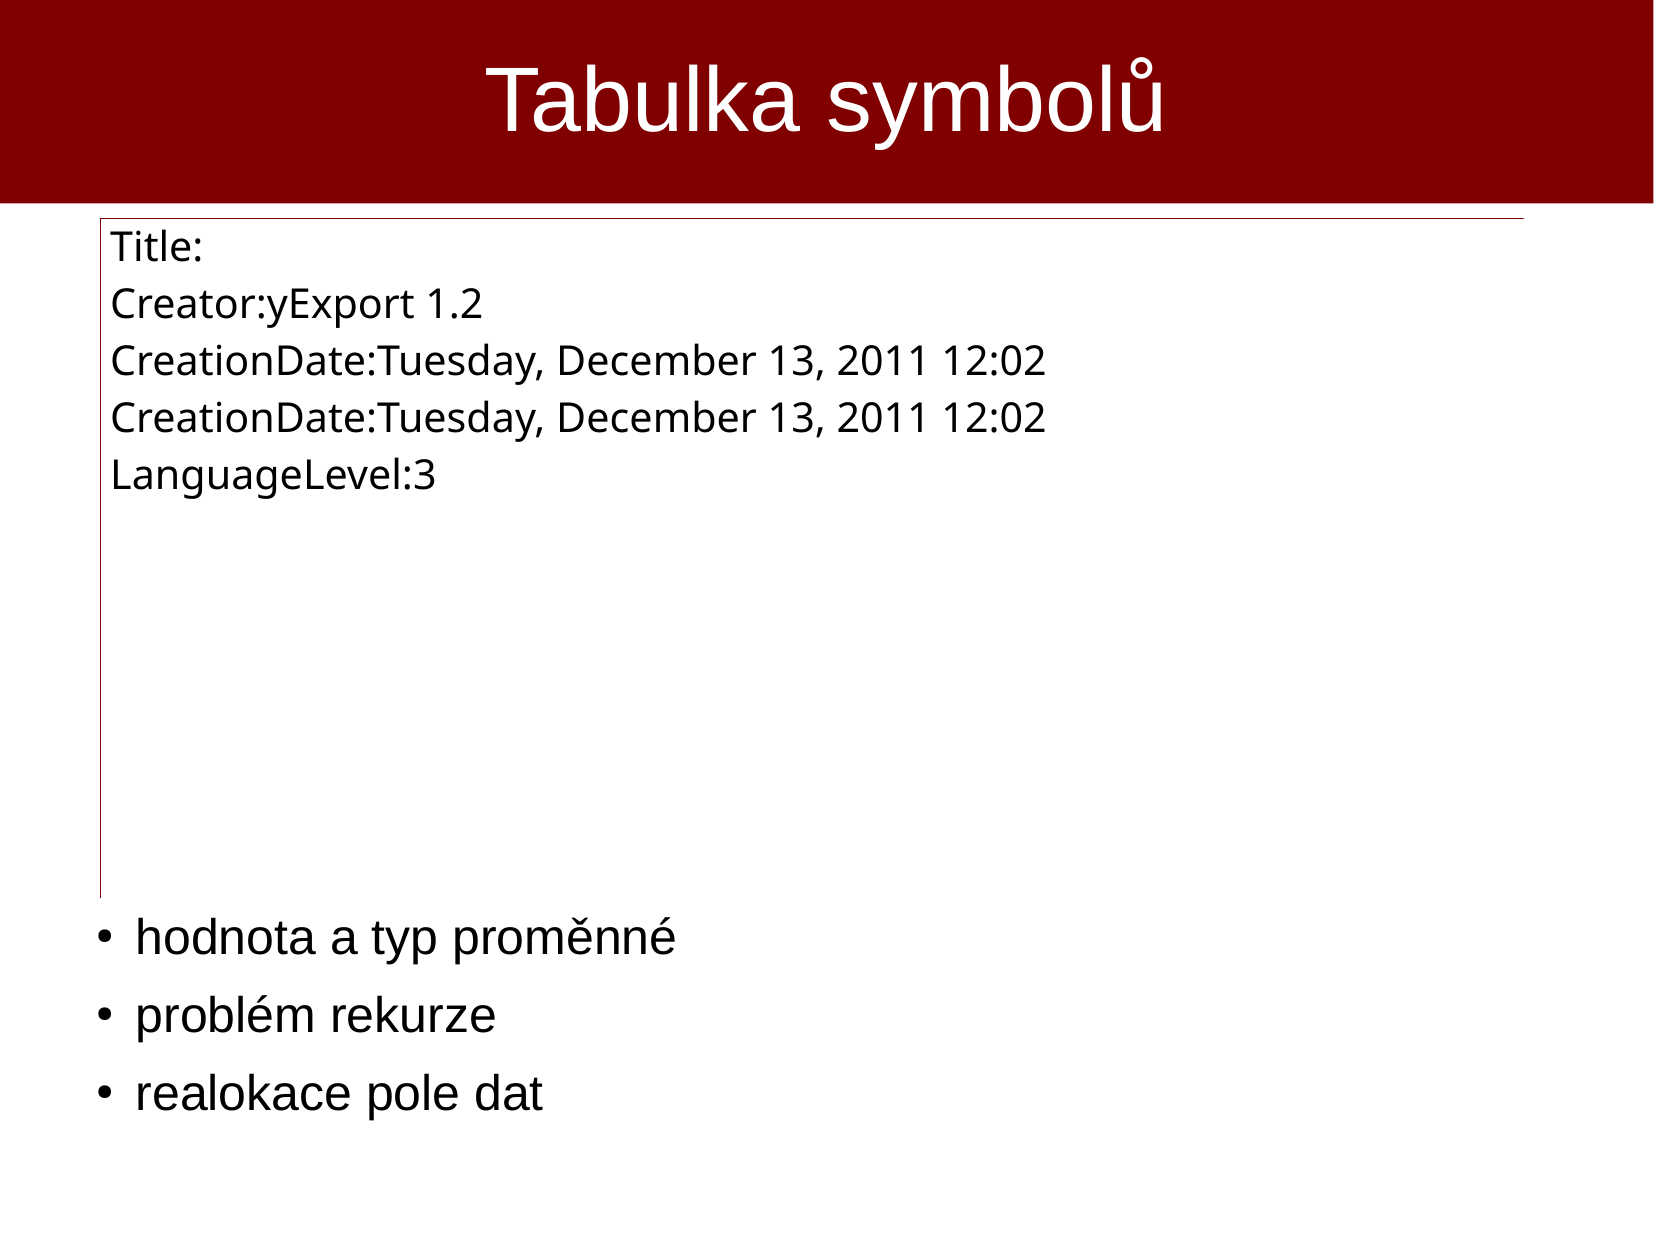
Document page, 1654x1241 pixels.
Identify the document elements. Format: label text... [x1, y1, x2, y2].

title Tabulka symbolů [0, 0, 1654, 204]
picture [97, 215, 1524, 898]
list hodnota a typ proměnné problém rekurze realokace pole dat [82, 909, 1571, 1123]
